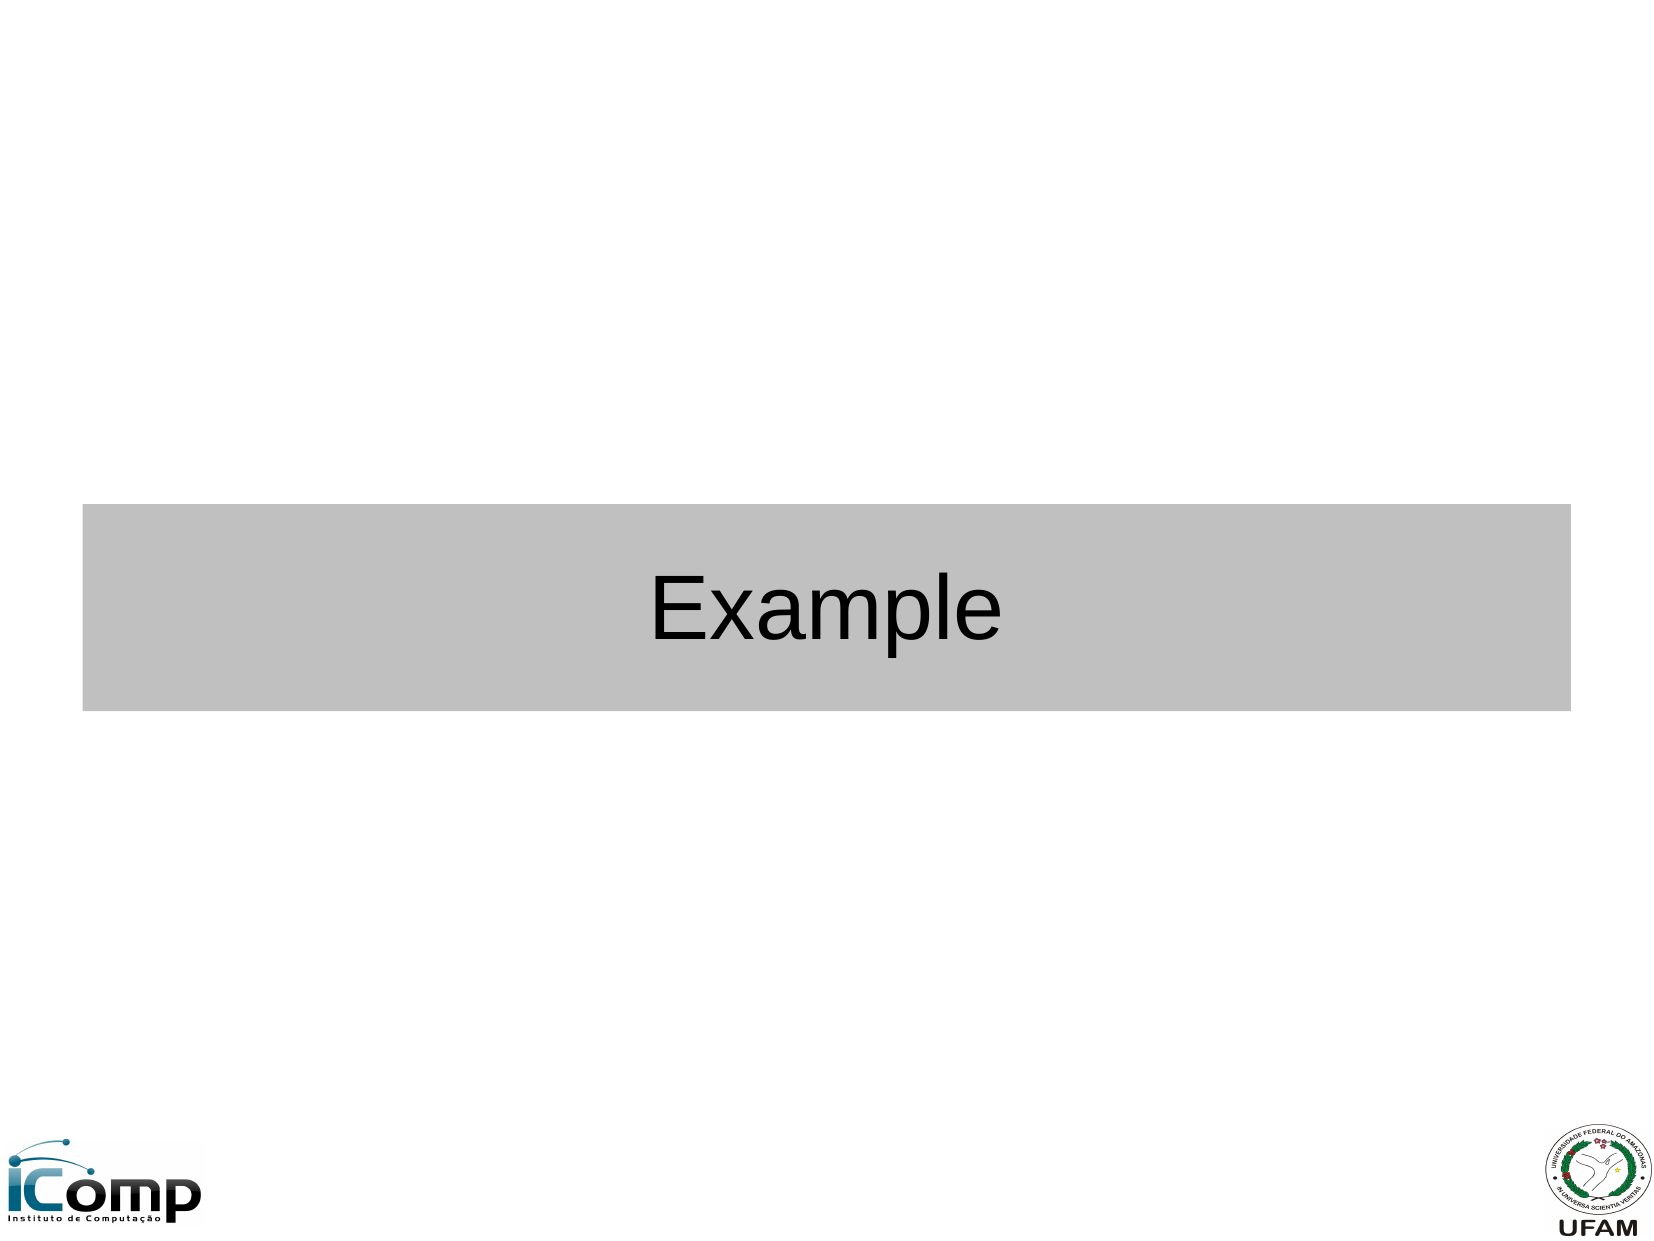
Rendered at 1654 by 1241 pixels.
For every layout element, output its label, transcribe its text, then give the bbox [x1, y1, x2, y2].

title Example [82, 504, 1571, 712]
picture [5, 1139, 205, 1226]
picture [1545, 1124, 1652, 1236]
